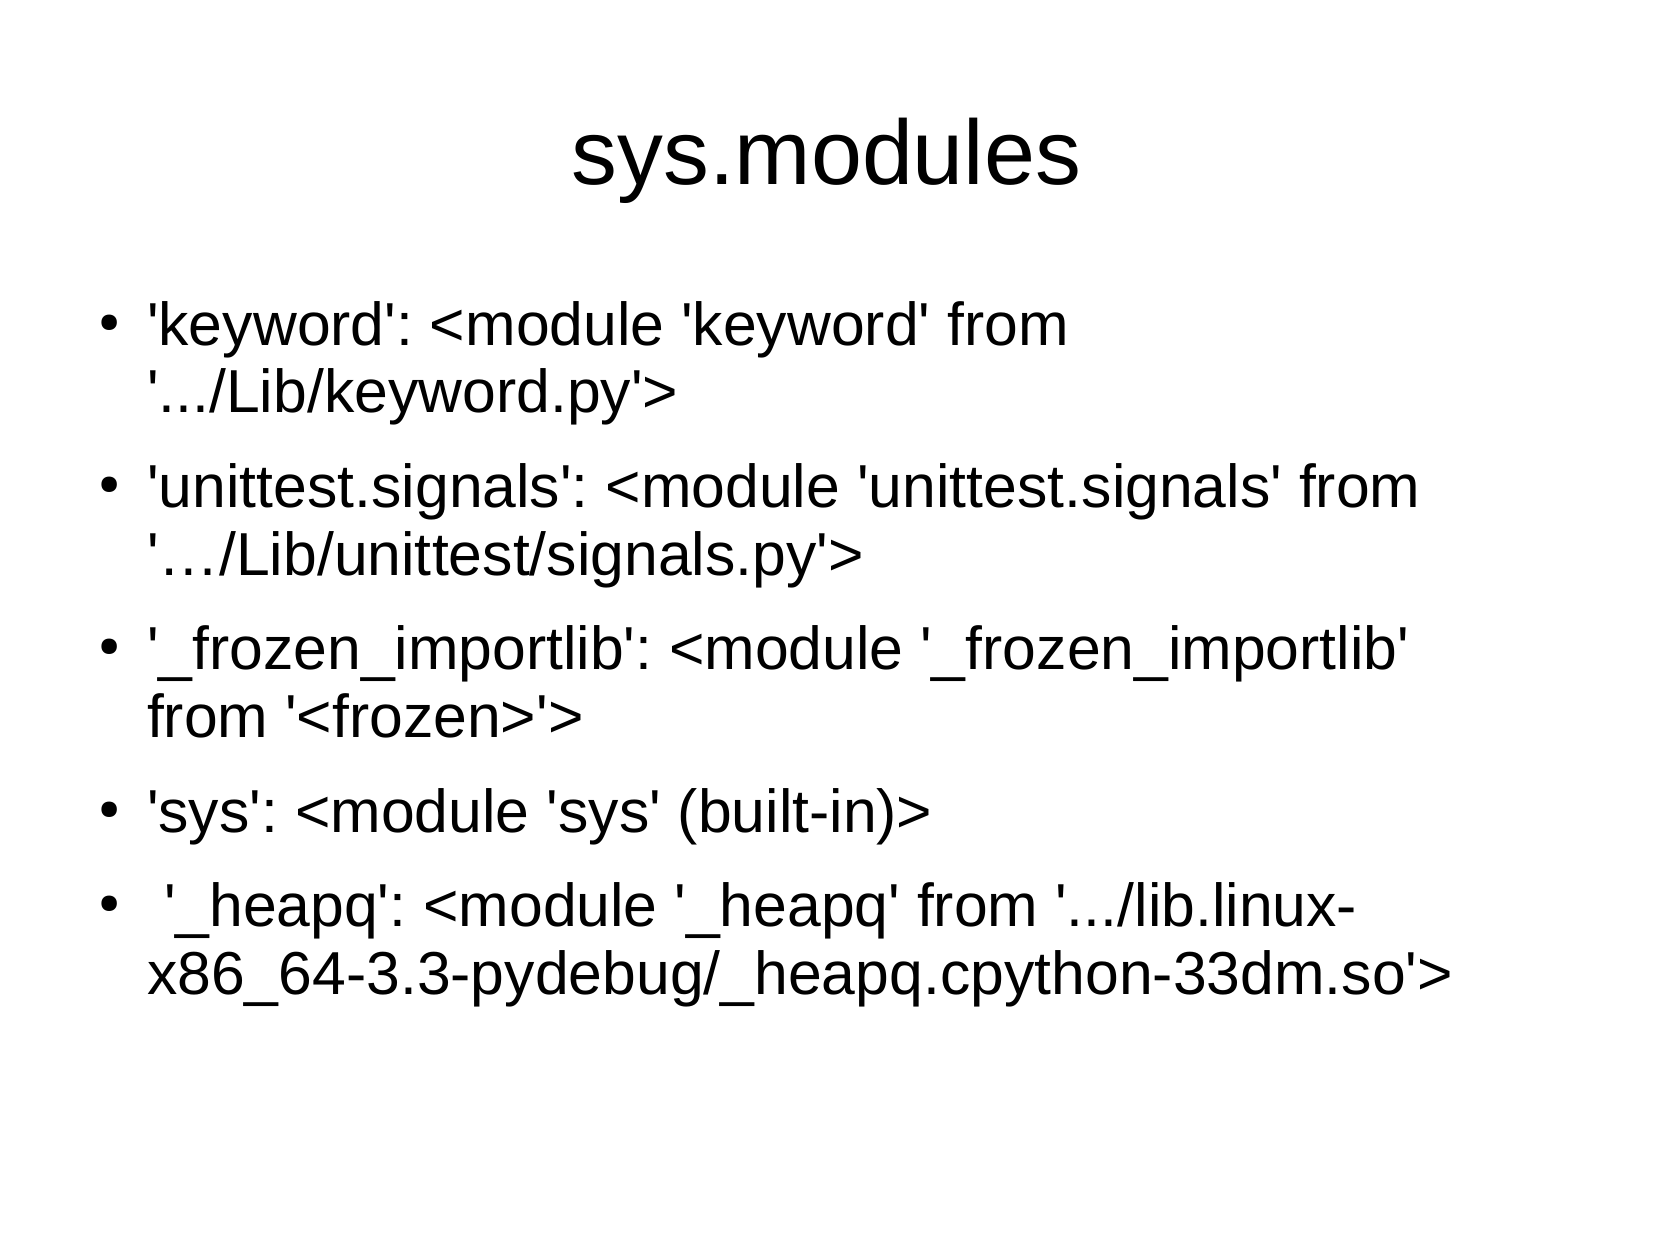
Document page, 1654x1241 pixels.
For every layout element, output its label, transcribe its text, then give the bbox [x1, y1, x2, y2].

title sys.modules [82, 49, 1571, 257]
list 'keyword': <module 'keyword' from '.../Lib/keyword.py'> 'unittest.signals': <module 'unittest.signals' from '…/Lib/unittest/signals.py'> '_frozen_importlib': <module '_frozen_importlib' from '<frozen>'> 'sys': <module 'sys' (built-in)> '_heapq': <module '_heapq' from '.../lib.linux-x86_64-3.3-pydebug/_heapq.cpython-33dm.so'> [82, 290, 1538, 1010]
